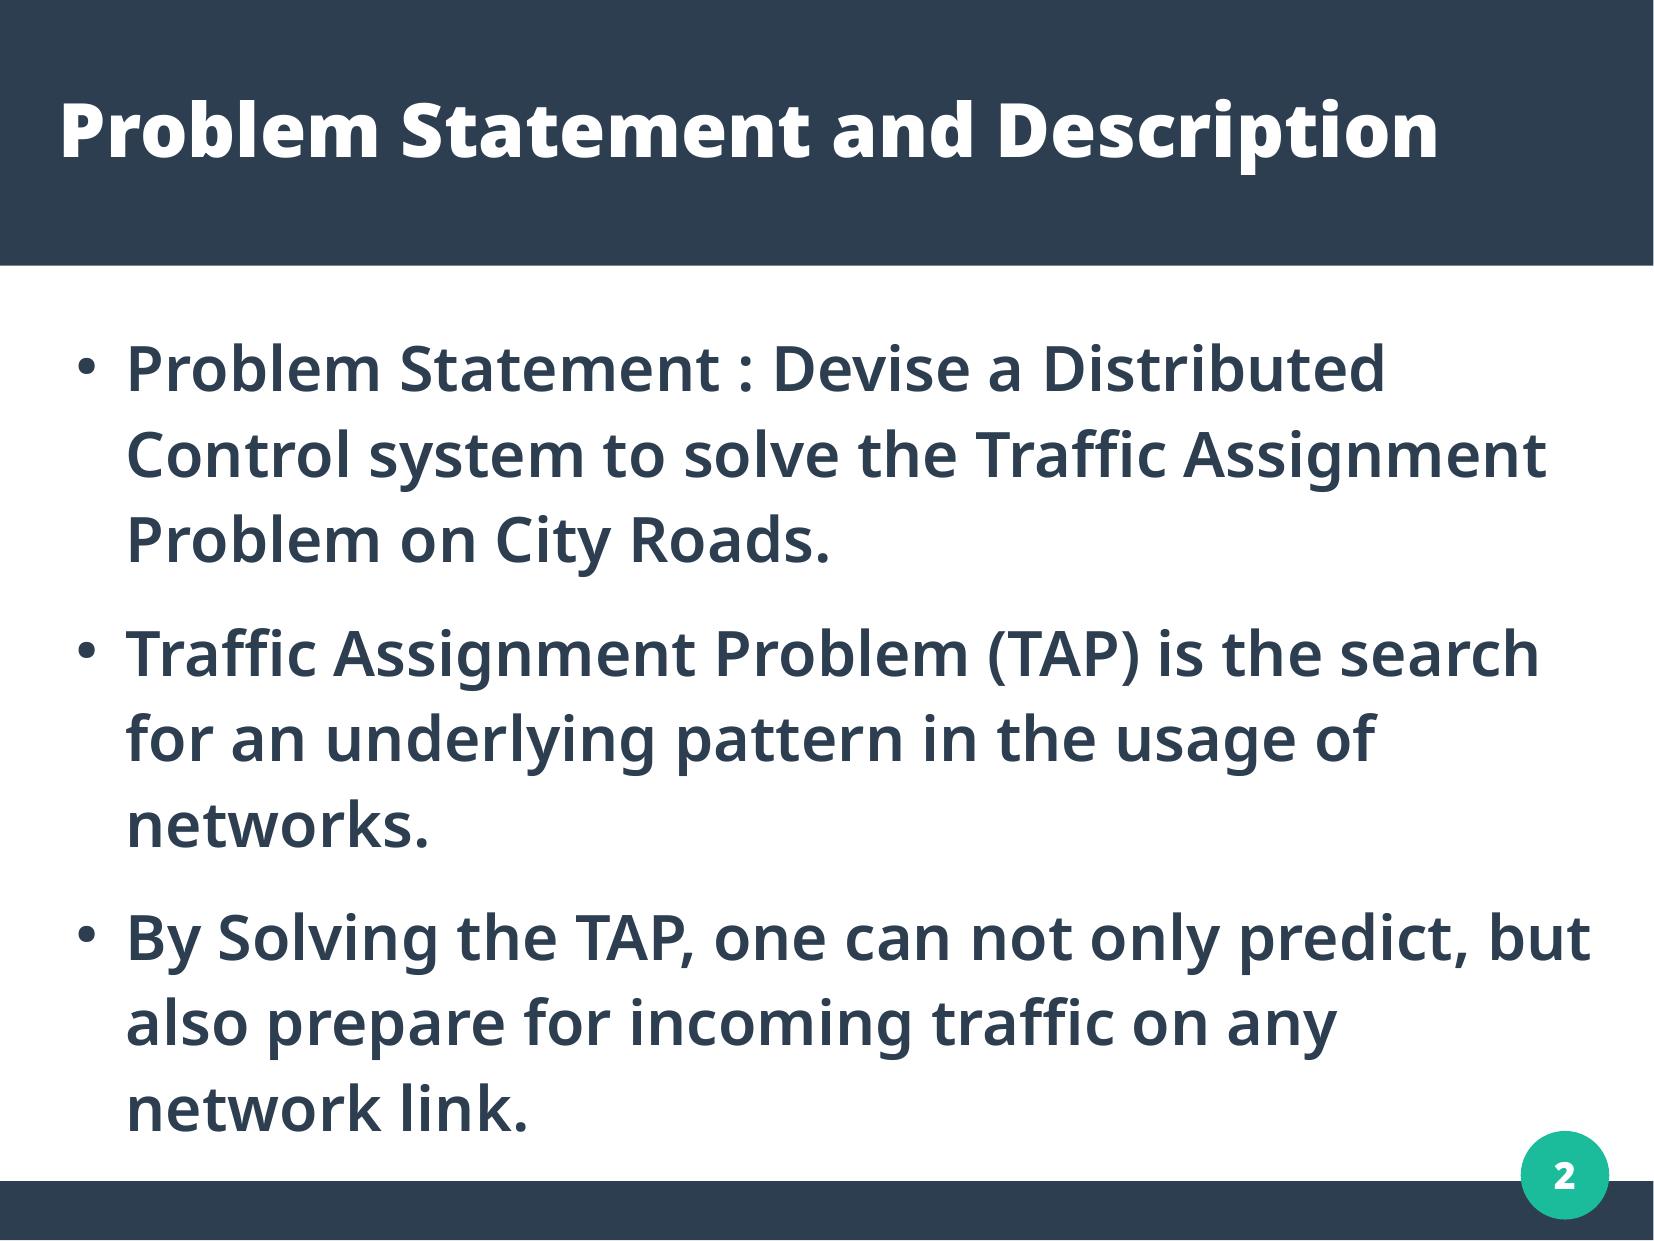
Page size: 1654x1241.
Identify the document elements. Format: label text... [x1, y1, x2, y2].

title Problem Statement and Description [59, 49, 1595, 207]
list Problem Statement : Devise a Distributed Control system to solve the Traffic Assignment Problem on City Roads. Traffic Assignment Problem (TAP) is the search for an underlying pattern in the usage of networks. By Solving the TAP, one can not only predict, but also prepare for incoming traffic on any network link. [59, 324, 1595, 1152]
